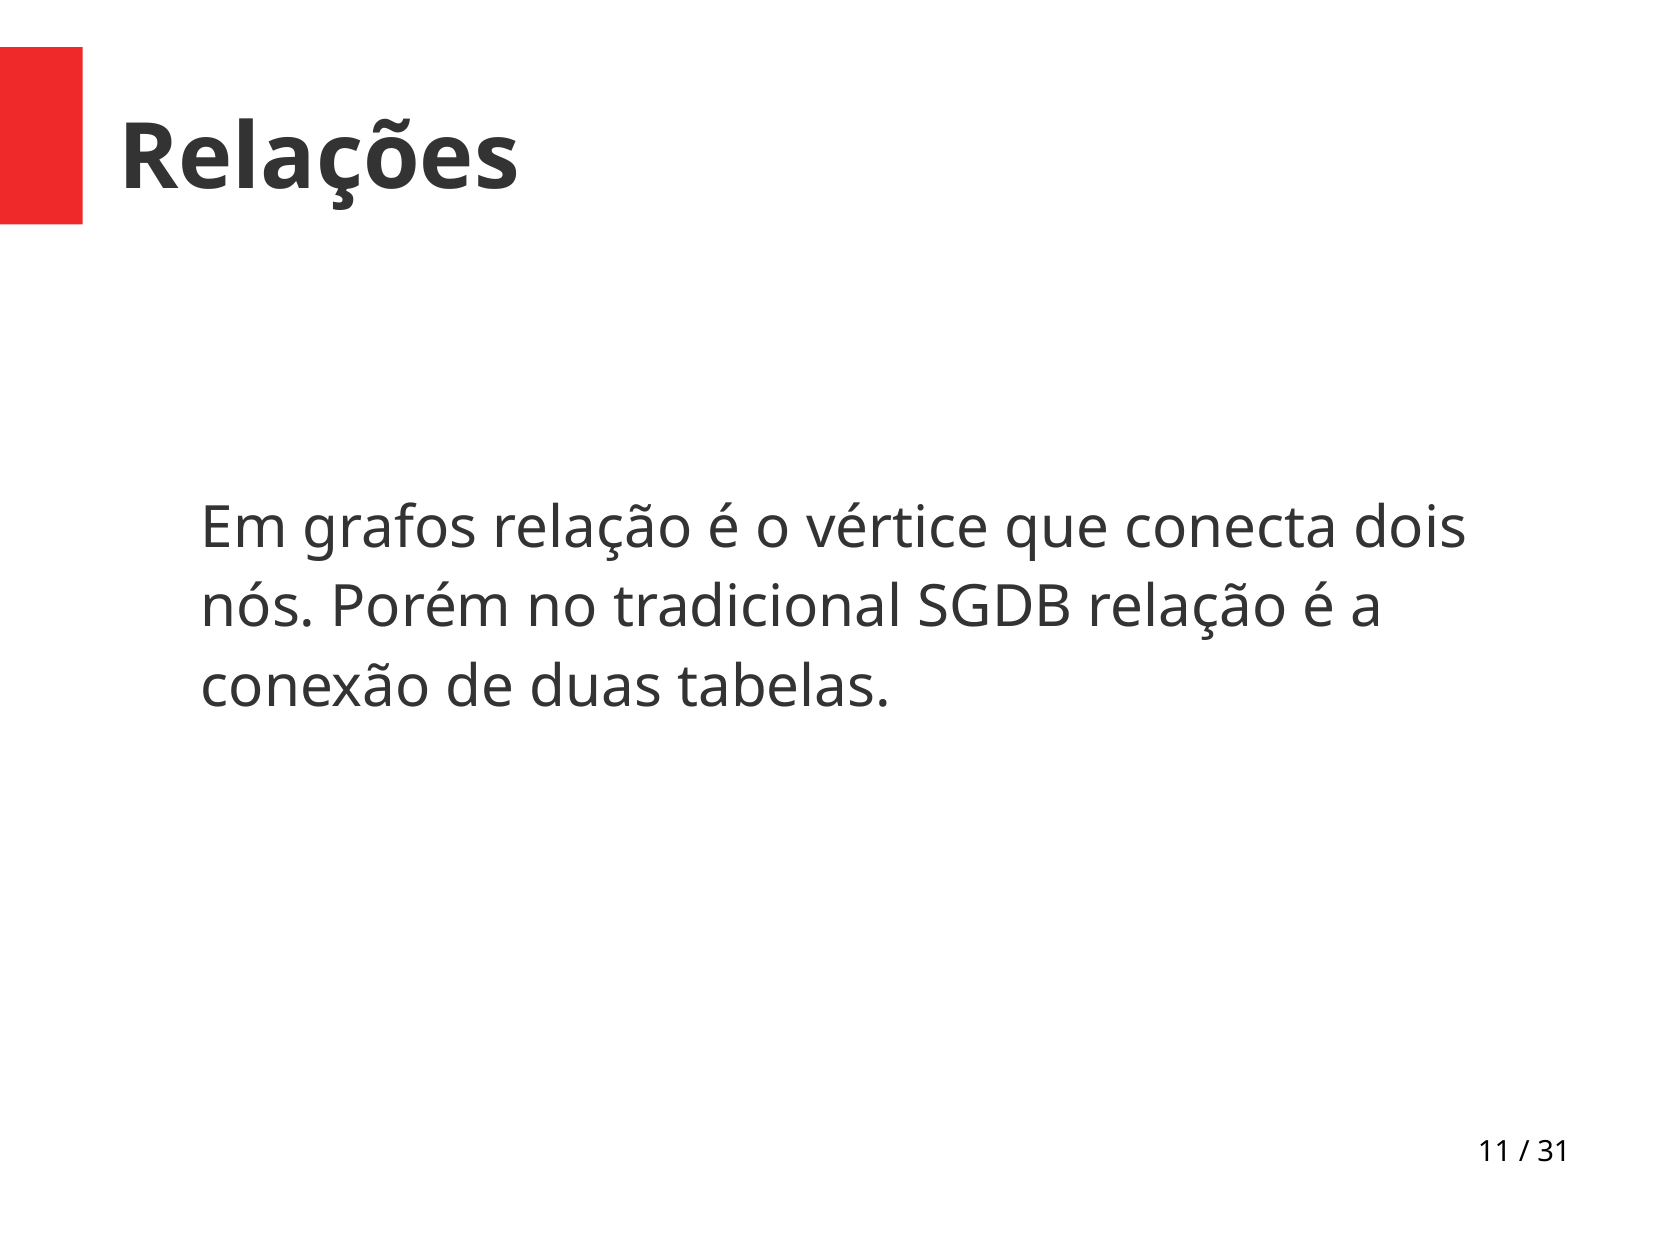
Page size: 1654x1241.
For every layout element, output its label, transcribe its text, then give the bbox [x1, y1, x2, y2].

title Relações [118, 49, 1571, 257]
list Em grafos relação é o vértice que conecta dois nós. Porém no tradicional SGDB relação é a conexão de duas tabelas. [129, 485, 1524, 827]
